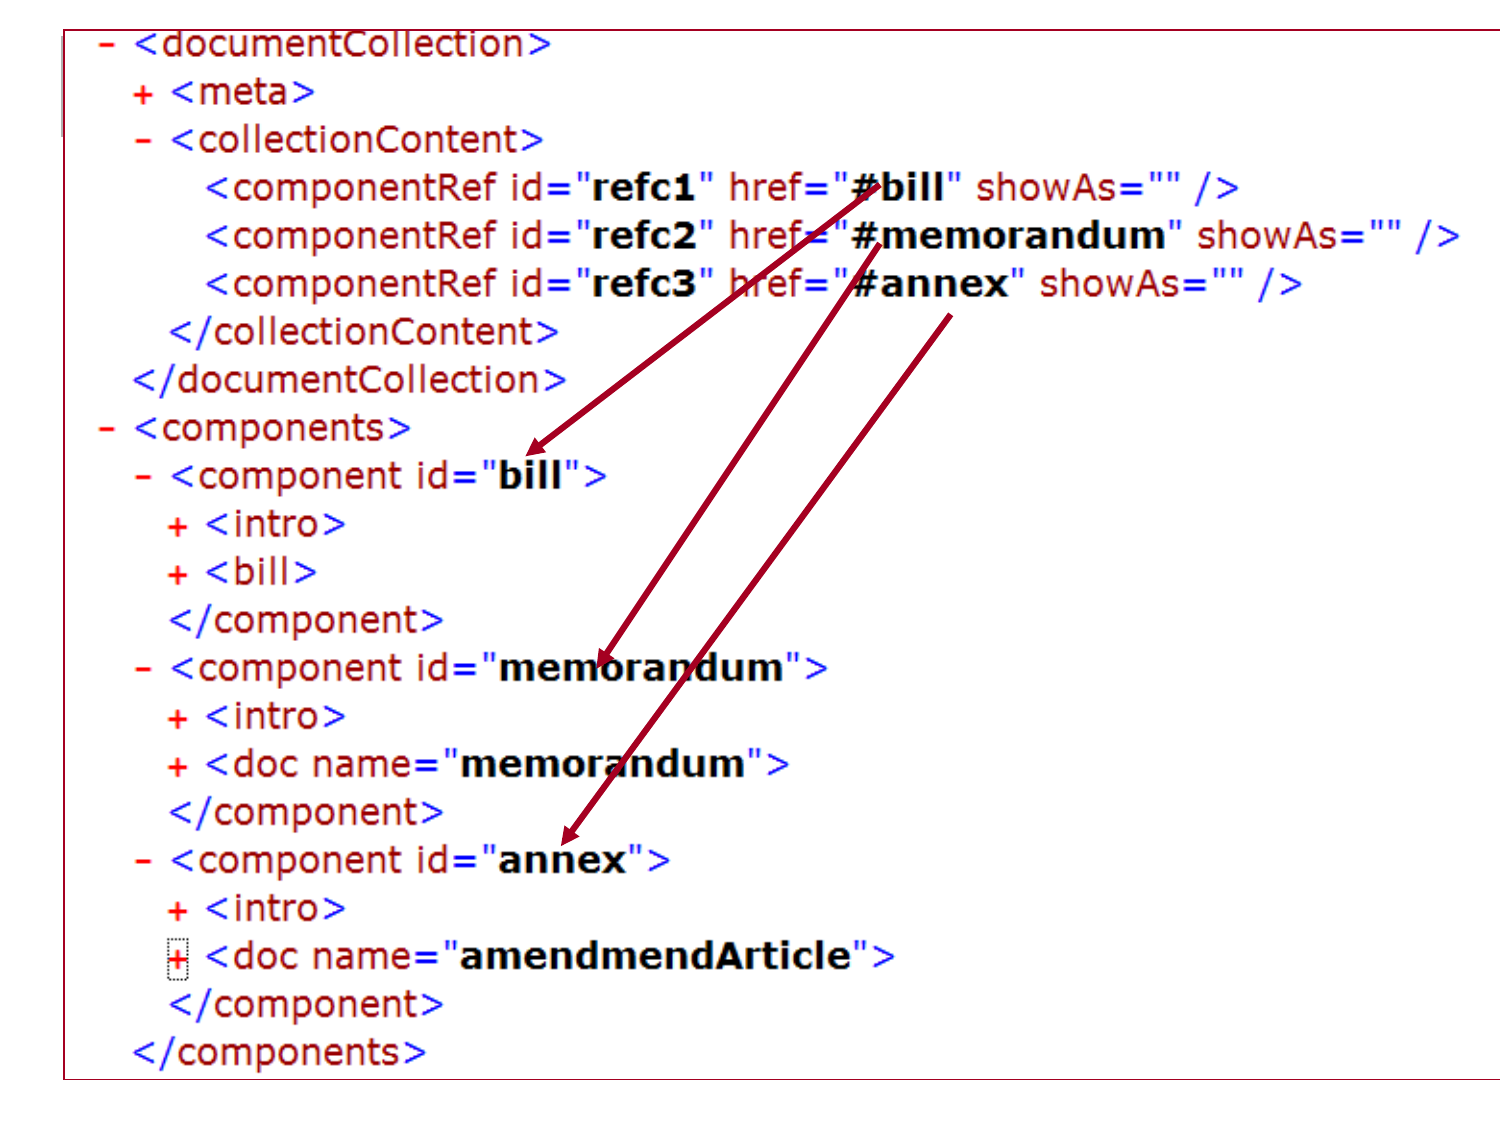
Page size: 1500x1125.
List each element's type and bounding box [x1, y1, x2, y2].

picture [64, 31, 1500, 1079]
